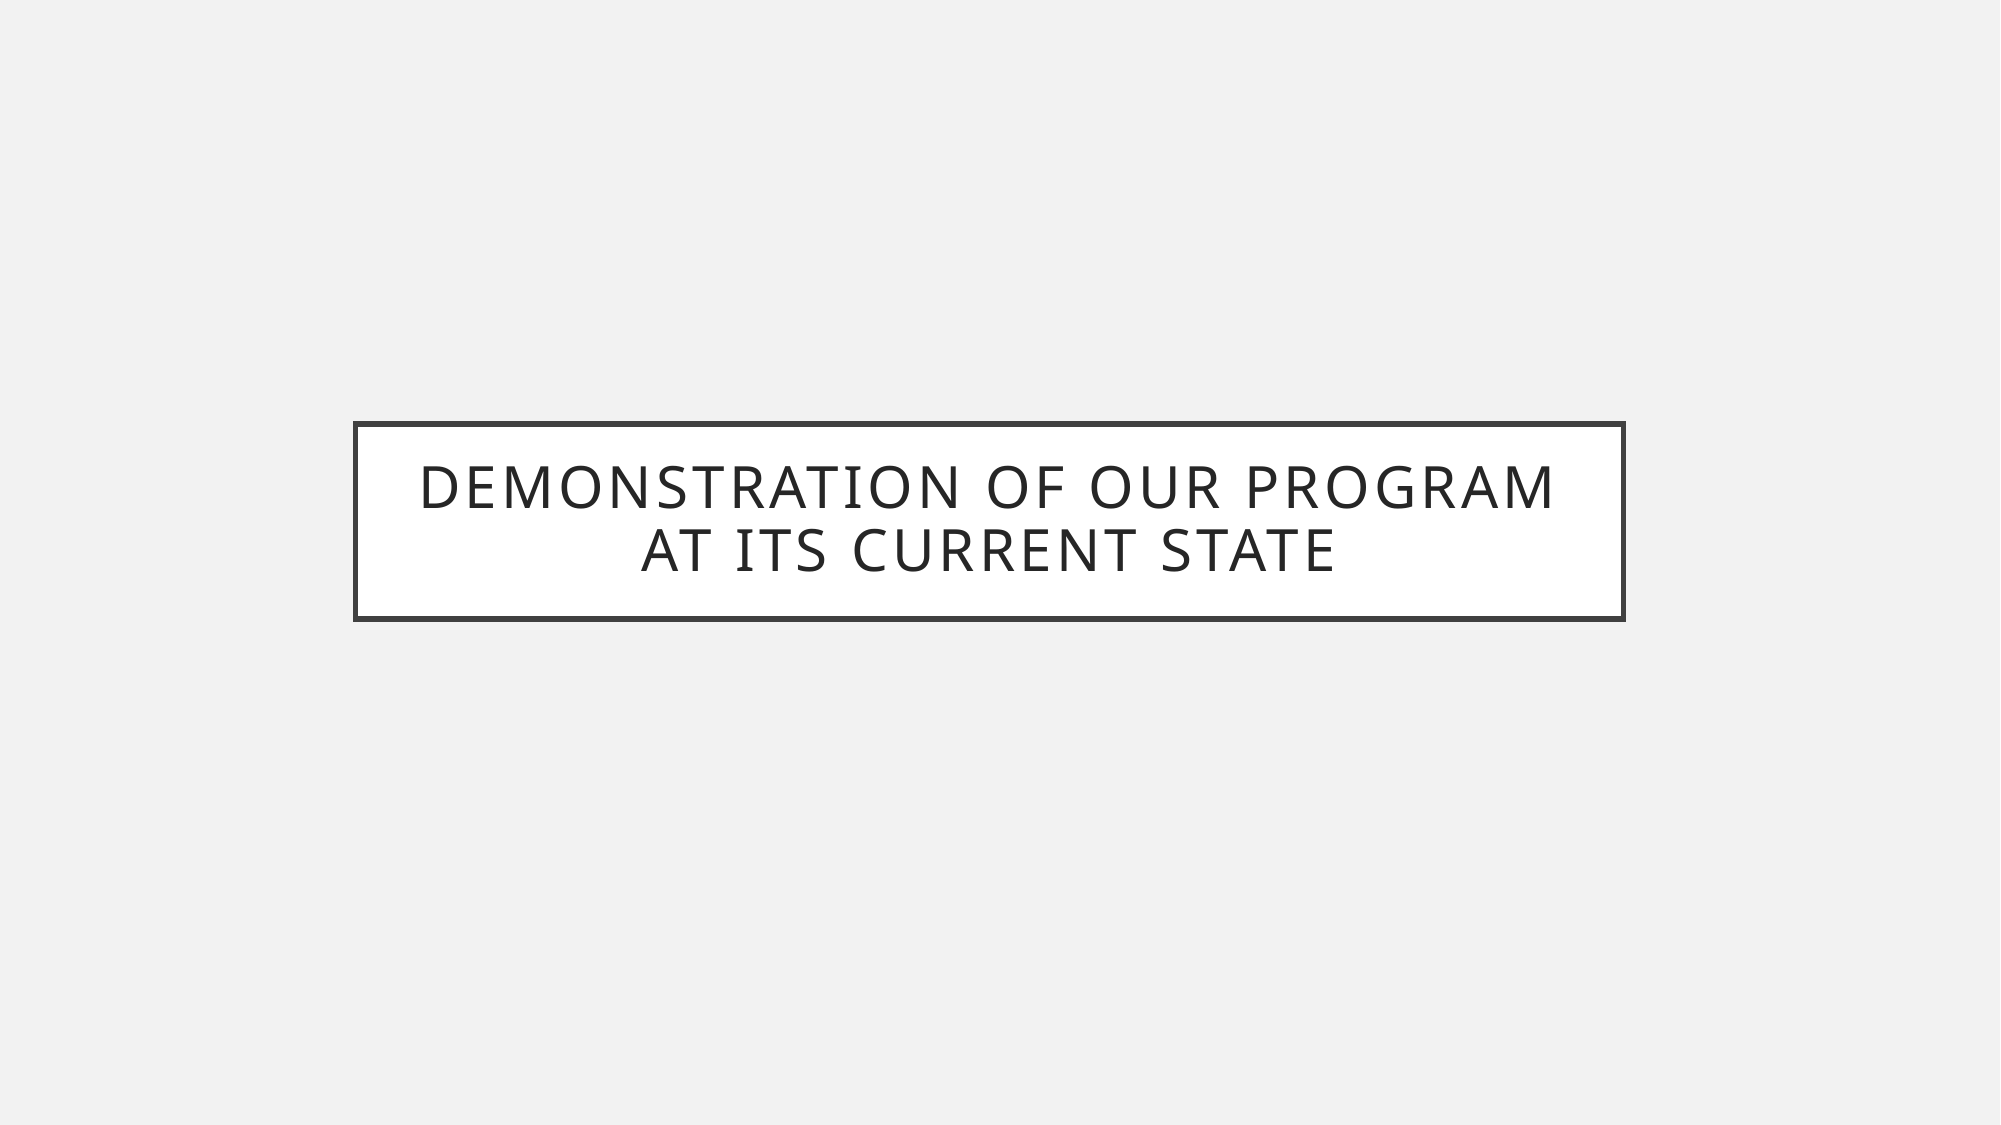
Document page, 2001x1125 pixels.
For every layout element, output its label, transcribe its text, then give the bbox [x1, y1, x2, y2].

title Demonstration of our program at its current state [355, 423, 1624, 619]
